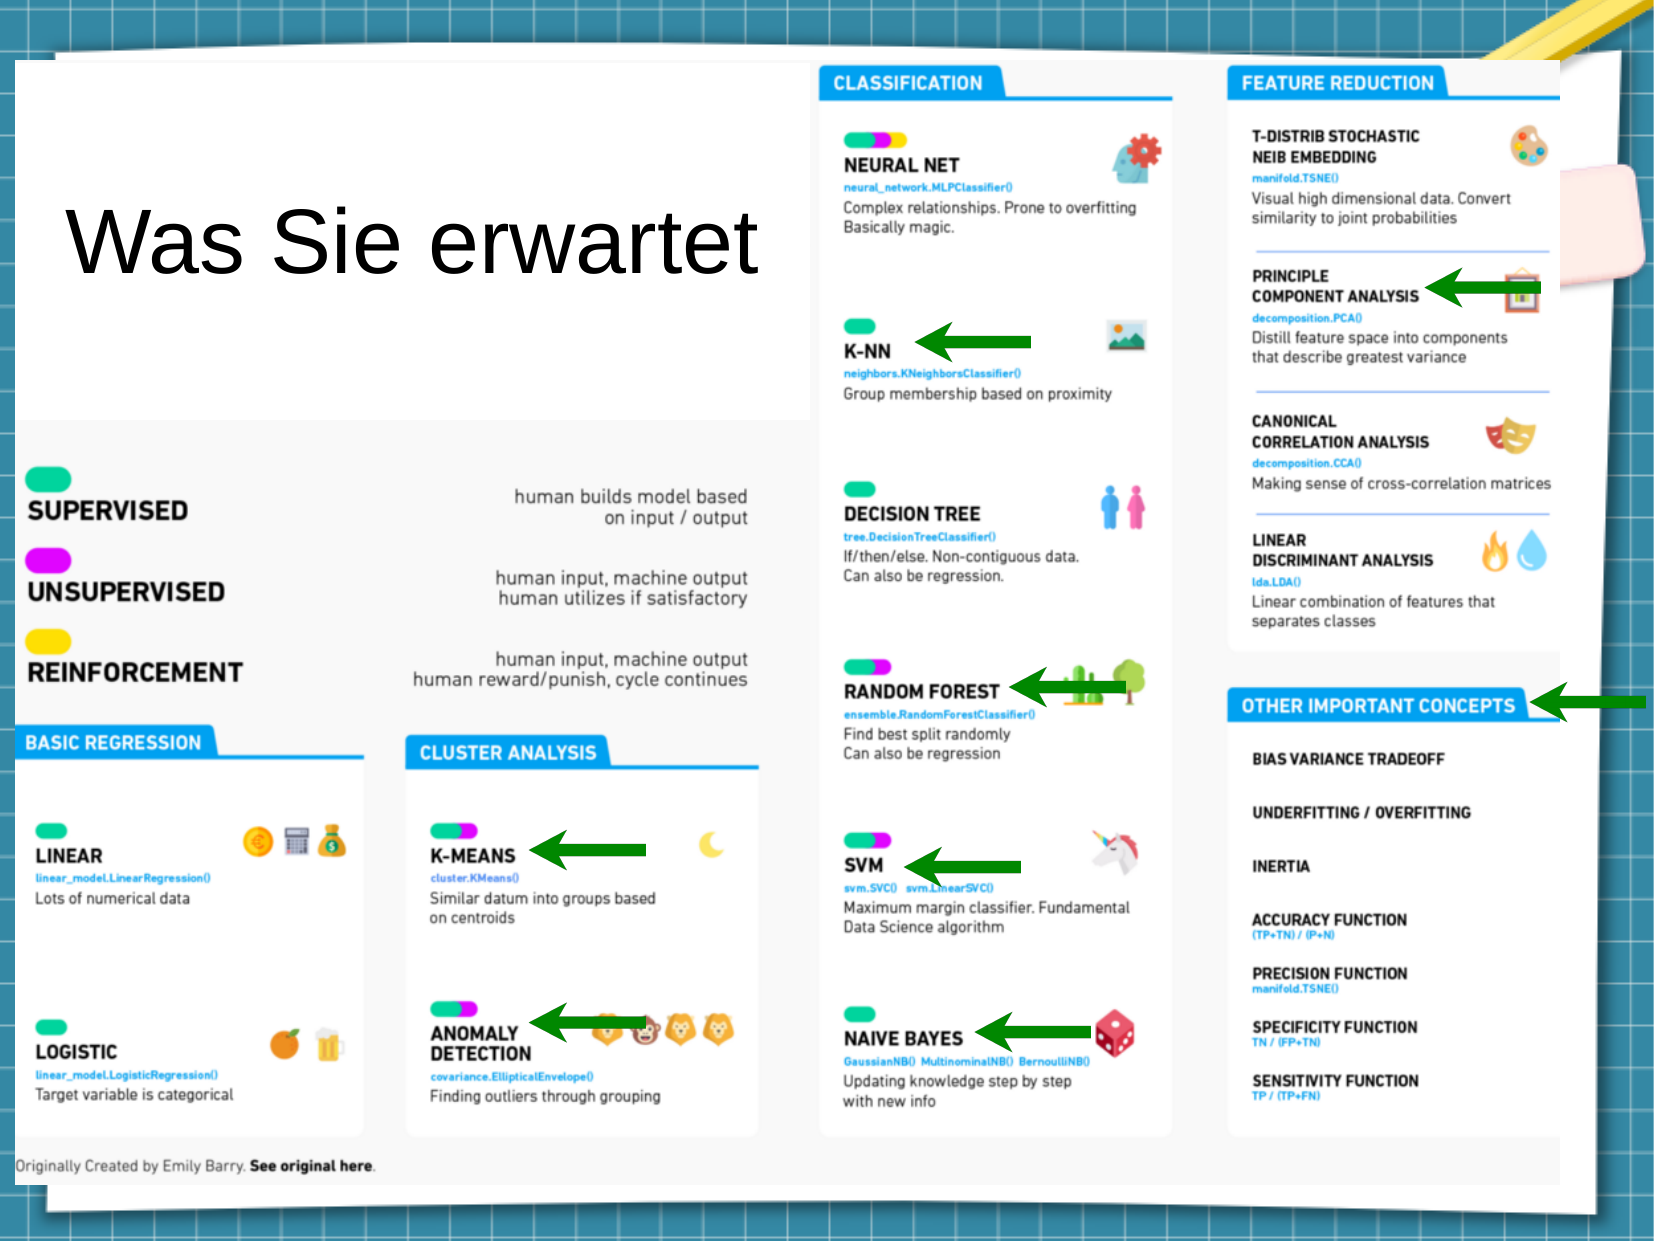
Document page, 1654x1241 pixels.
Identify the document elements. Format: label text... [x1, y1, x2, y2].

title Was Sie erwartet [15, 62, 811, 421]
picture [0, 0, 1654, 1241]
